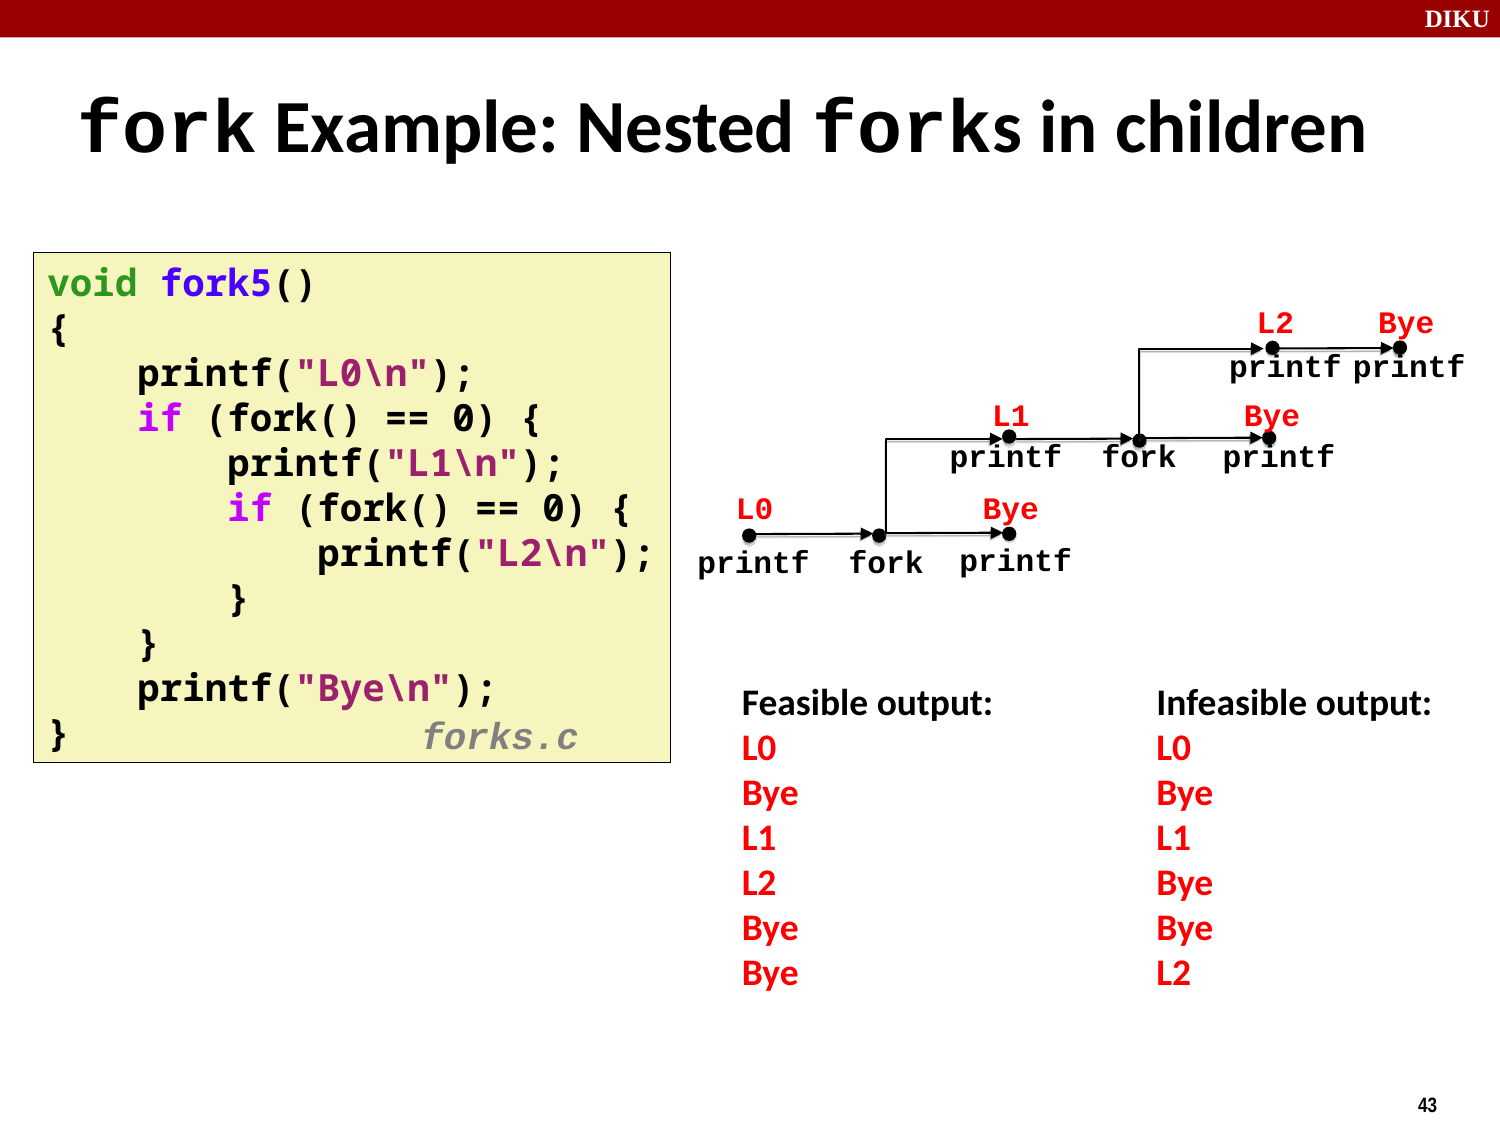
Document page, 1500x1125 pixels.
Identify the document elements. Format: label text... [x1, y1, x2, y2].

text_box printf [1334, 339, 1484, 392]
text_box printf [682, 534, 825, 587]
text_box printf [1195, 429, 1363, 482]
text_box printf [940, 532, 1092, 585]
text_box L1 [977, 388, 1045, 441]
text_box printf [934, 429, 1077, 482]
text_box void fork5() { printf("L0\n"); if (fork() == 0) { printf("L1\n"); if (fork() == 0) { printf("L2\n"); } } printf("Bye\n"); } [32, 252, 670, 762]
text_box L2 [1241, 295, 1310, 348]
title fork Example: Nested forks in children [62, 75, 1447, 169]
text_box fork [832, 534, 940, 587]
text_box Bye [1363, 295, 1450, 348]
text_box printf [1310, 339, 1334, 347]
text_box Bye [967, 481, 1054, 534]
text_box Infeasible output: L0 Bye L1 Bye Bye L2 [1141, 670, 1448, 1001]
text_box printf [1206, 339, 1334, 392]
text_box fork [1077, 429, 1195, 482]
text_box [873, 529, 884, 534]
text_box Feasible output: L0 Bye L1 L2 Bye Bye [727, 670, 1009, 1001]
text_box forks.c [406, 708, 594, 767]
text_box Bye [1229, 387, 1316, 440]
text_box L0 [720, 481, 789, 534]
